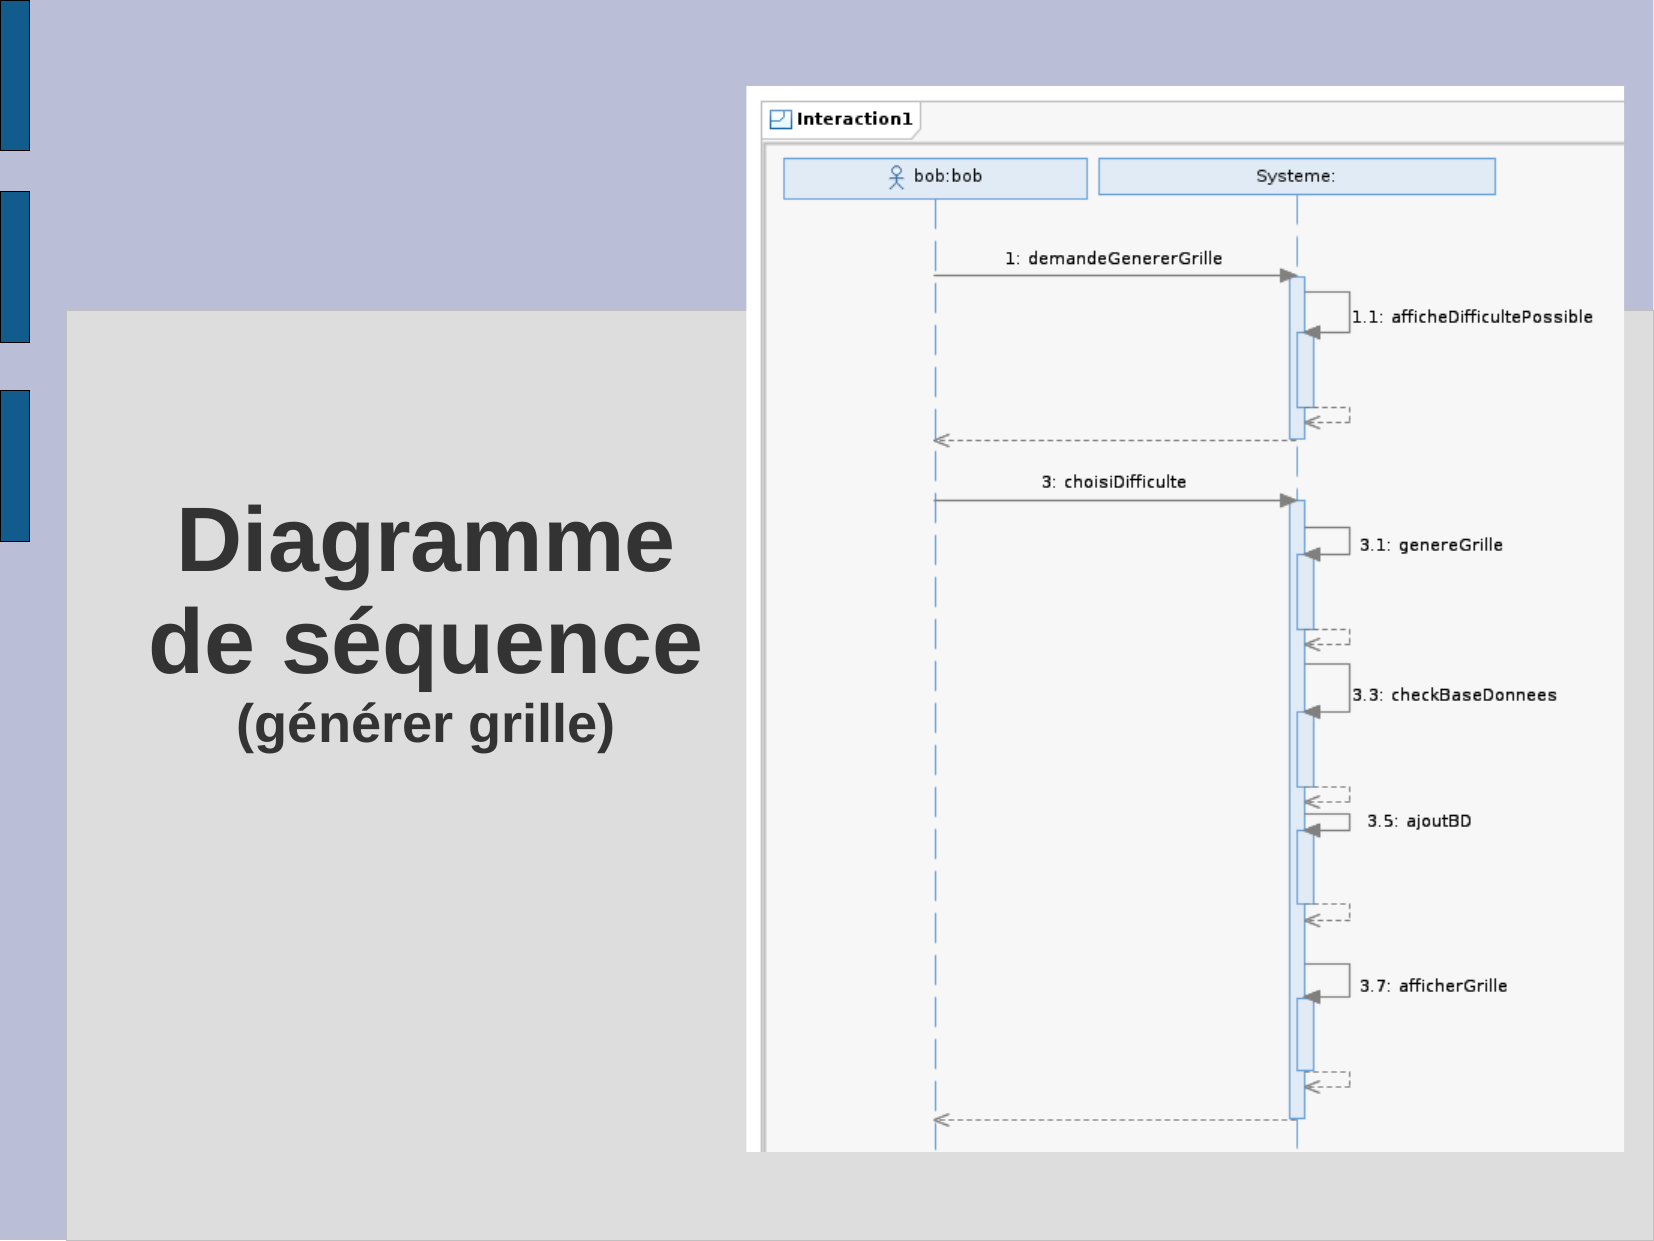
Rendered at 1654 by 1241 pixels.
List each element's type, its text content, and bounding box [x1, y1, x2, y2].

title Diagramme de séquence (générer grille) [118, 150, 735, 1093]
picture [746, 86, 1625, 1152]
